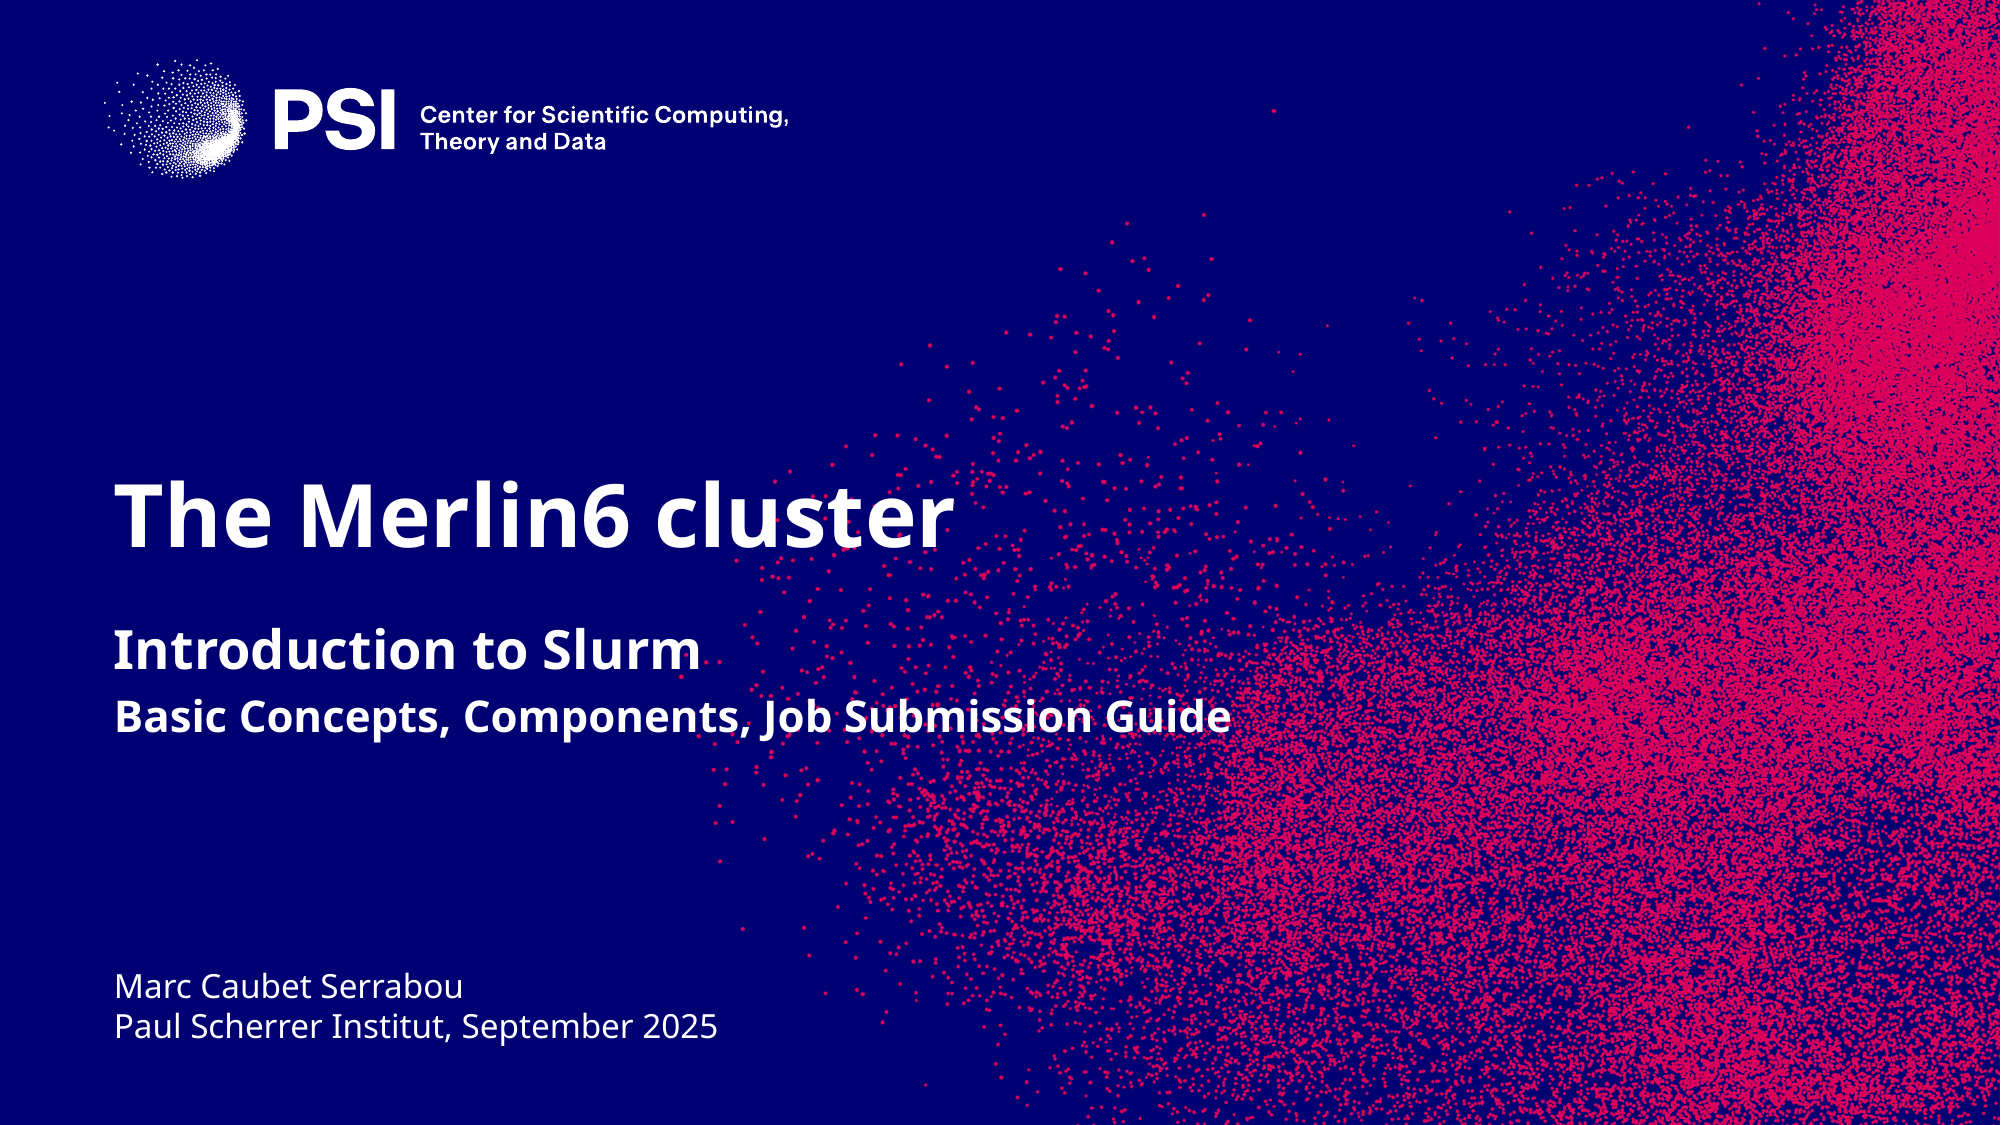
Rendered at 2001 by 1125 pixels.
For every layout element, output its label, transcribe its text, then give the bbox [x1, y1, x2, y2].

list Marc Caubet Serrabou [114, 958, 983, 1005]
picture [0, 0, 2000, 1125]
list Paul Scherrer Institut, September 2025 [114, 1005, 983, 1047]
subtitle Introduction to Slurm Basic Concepts, Components, Job Submission Guide [114, 621, 1434, 799]
title The Merlin6 cluster [114, 237, 1434, 567]
